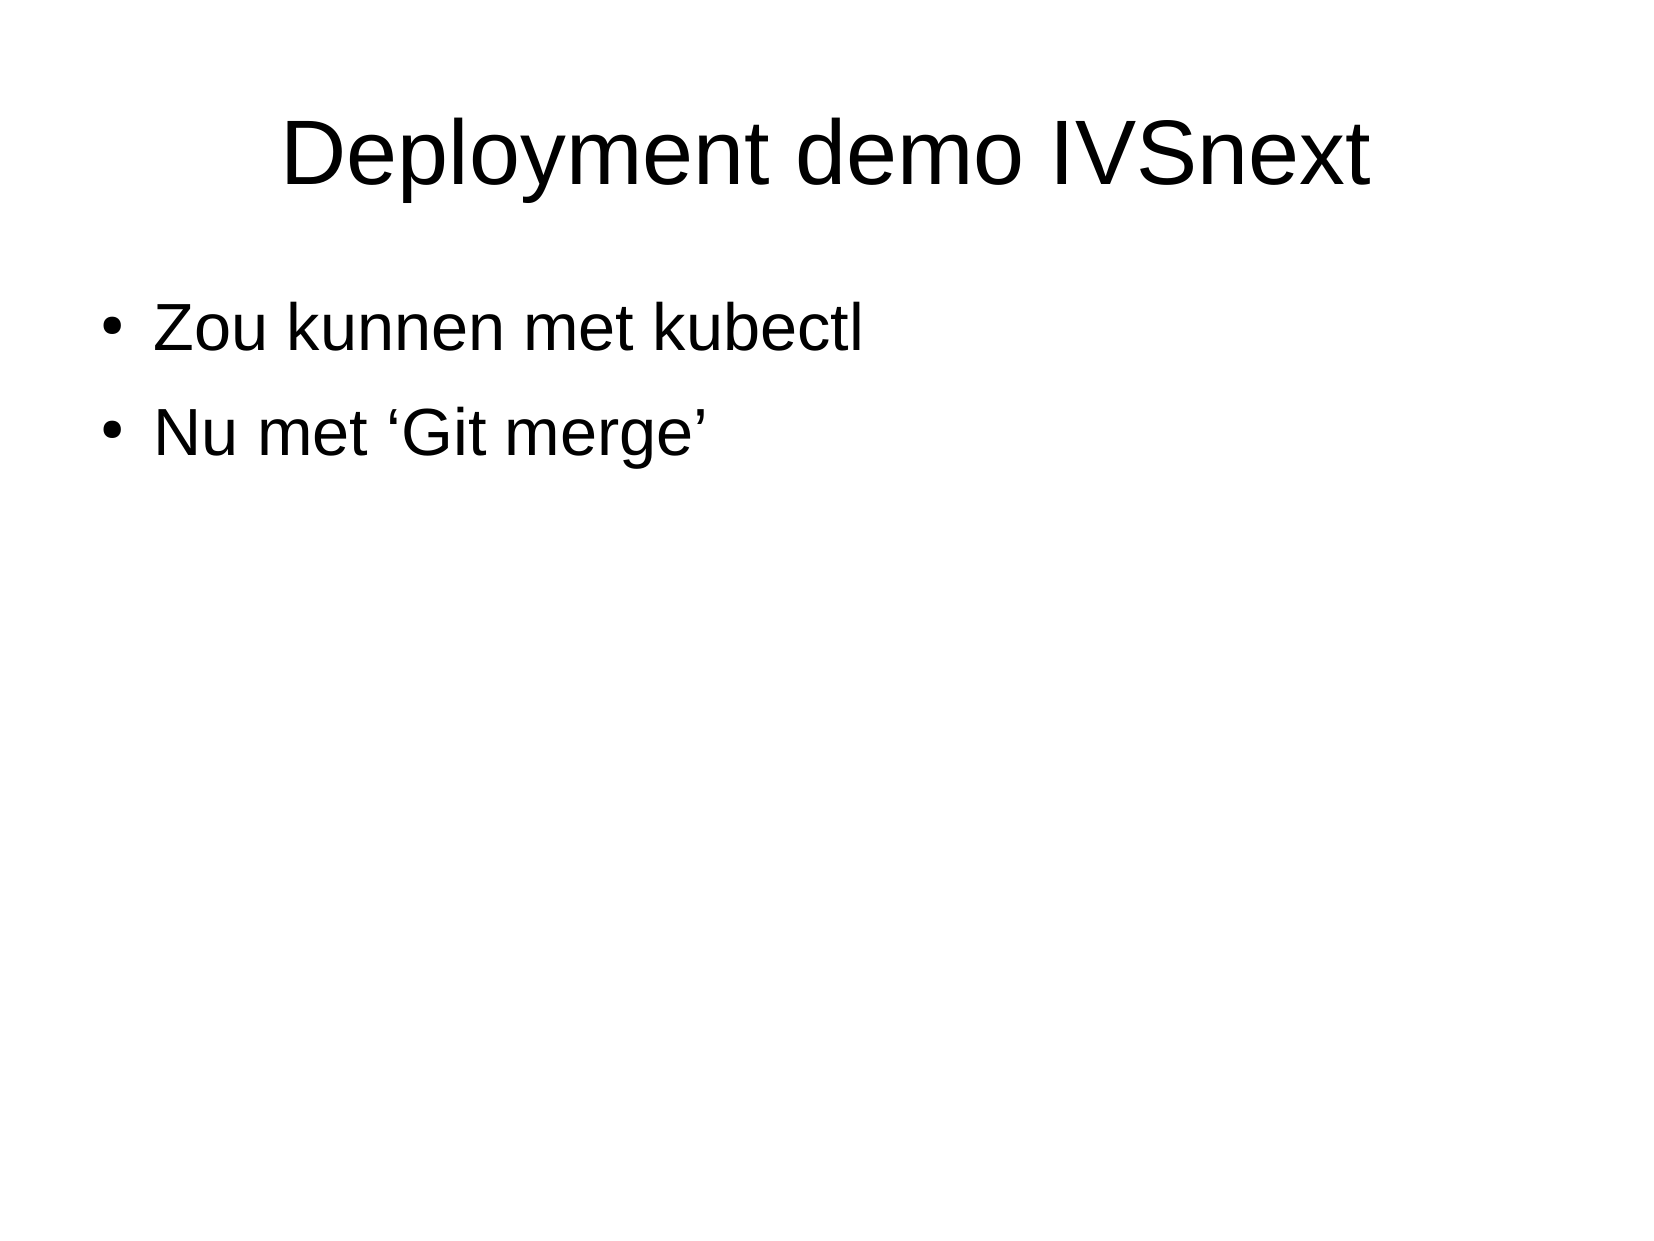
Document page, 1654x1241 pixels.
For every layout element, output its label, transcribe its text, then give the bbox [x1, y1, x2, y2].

title Deployment demo IVSnext [82, 49, 1571, 257]
list Zou kunnen met kubectl Nu met ‘Git merge’ [82, 290, 1571, 1010]
